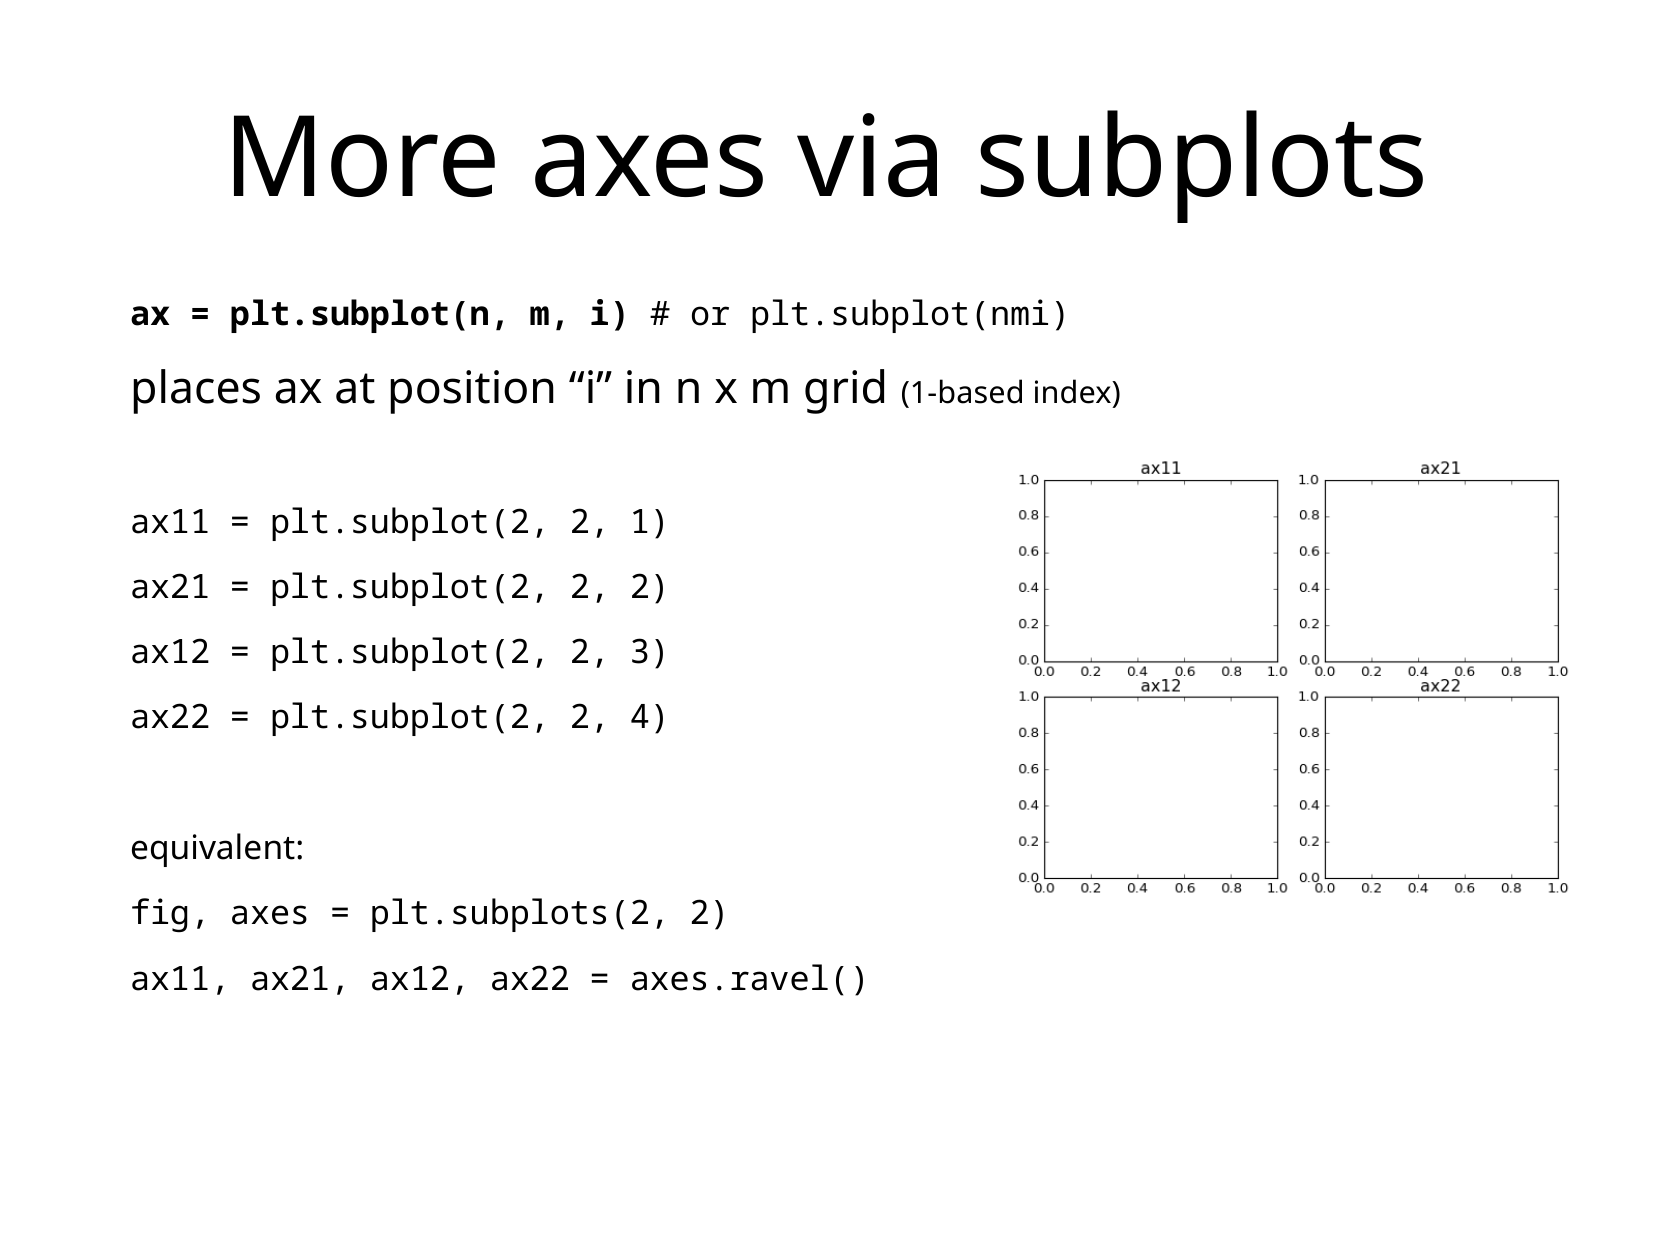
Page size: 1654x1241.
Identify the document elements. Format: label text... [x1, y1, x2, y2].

title More axes via subplots [82, 49, 1571, 257]
picture [1009, 449, 1591, 907]
list ax = plt.subplot(n, m, i) # or plt.subplot(nmi) places ax at position “i” in n x m grid (1-based index) ax11 = plt.subplot(2, 2, 1) ax21 = plt.subplot(2, 2, 2) ax12 = plt.subplot(2, 2, 3) ax22 = plt.subplot(2, 2, 4) equivalent: fig, axes = plt.subplots(2, 2) ax11, ax21, ax12, ax22 = axes.ravel() [82, 290, 1571, 1010]
